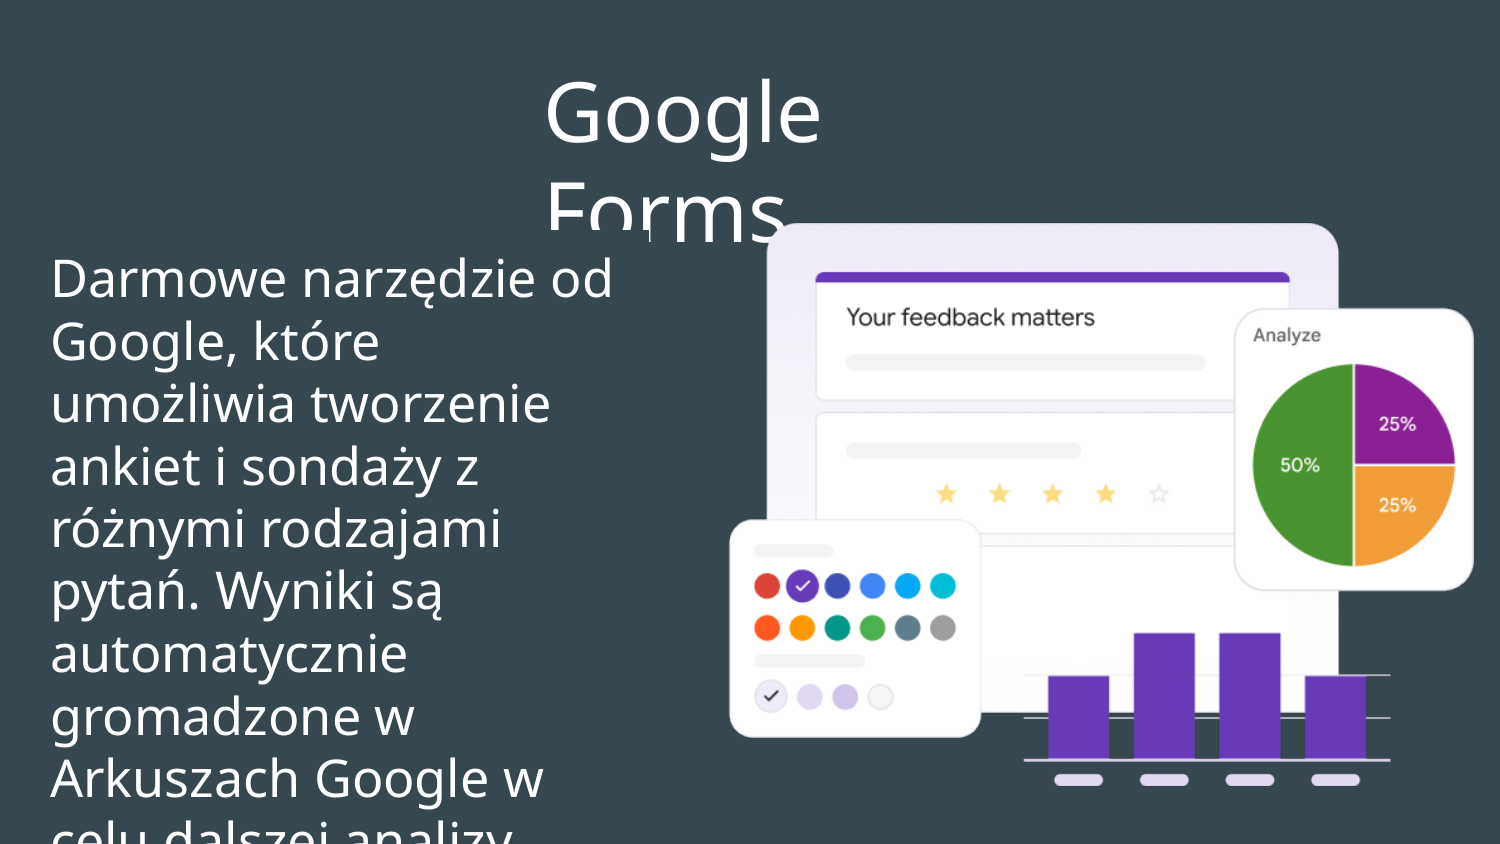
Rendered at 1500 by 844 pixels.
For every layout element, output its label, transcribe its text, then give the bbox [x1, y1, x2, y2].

picture [648, 189, 1500, 819]
title Google Forms [528, 44, 972, 139]
title Darmowe narzędzie od Google, które umożliwia tworzenie ankiet i sondaży z różnymi rodzajami pytań. Wyniki są automatycznie gromadzone w Arkuszach Google w celu dalszej analizy. [35, 230, 649, 778]
